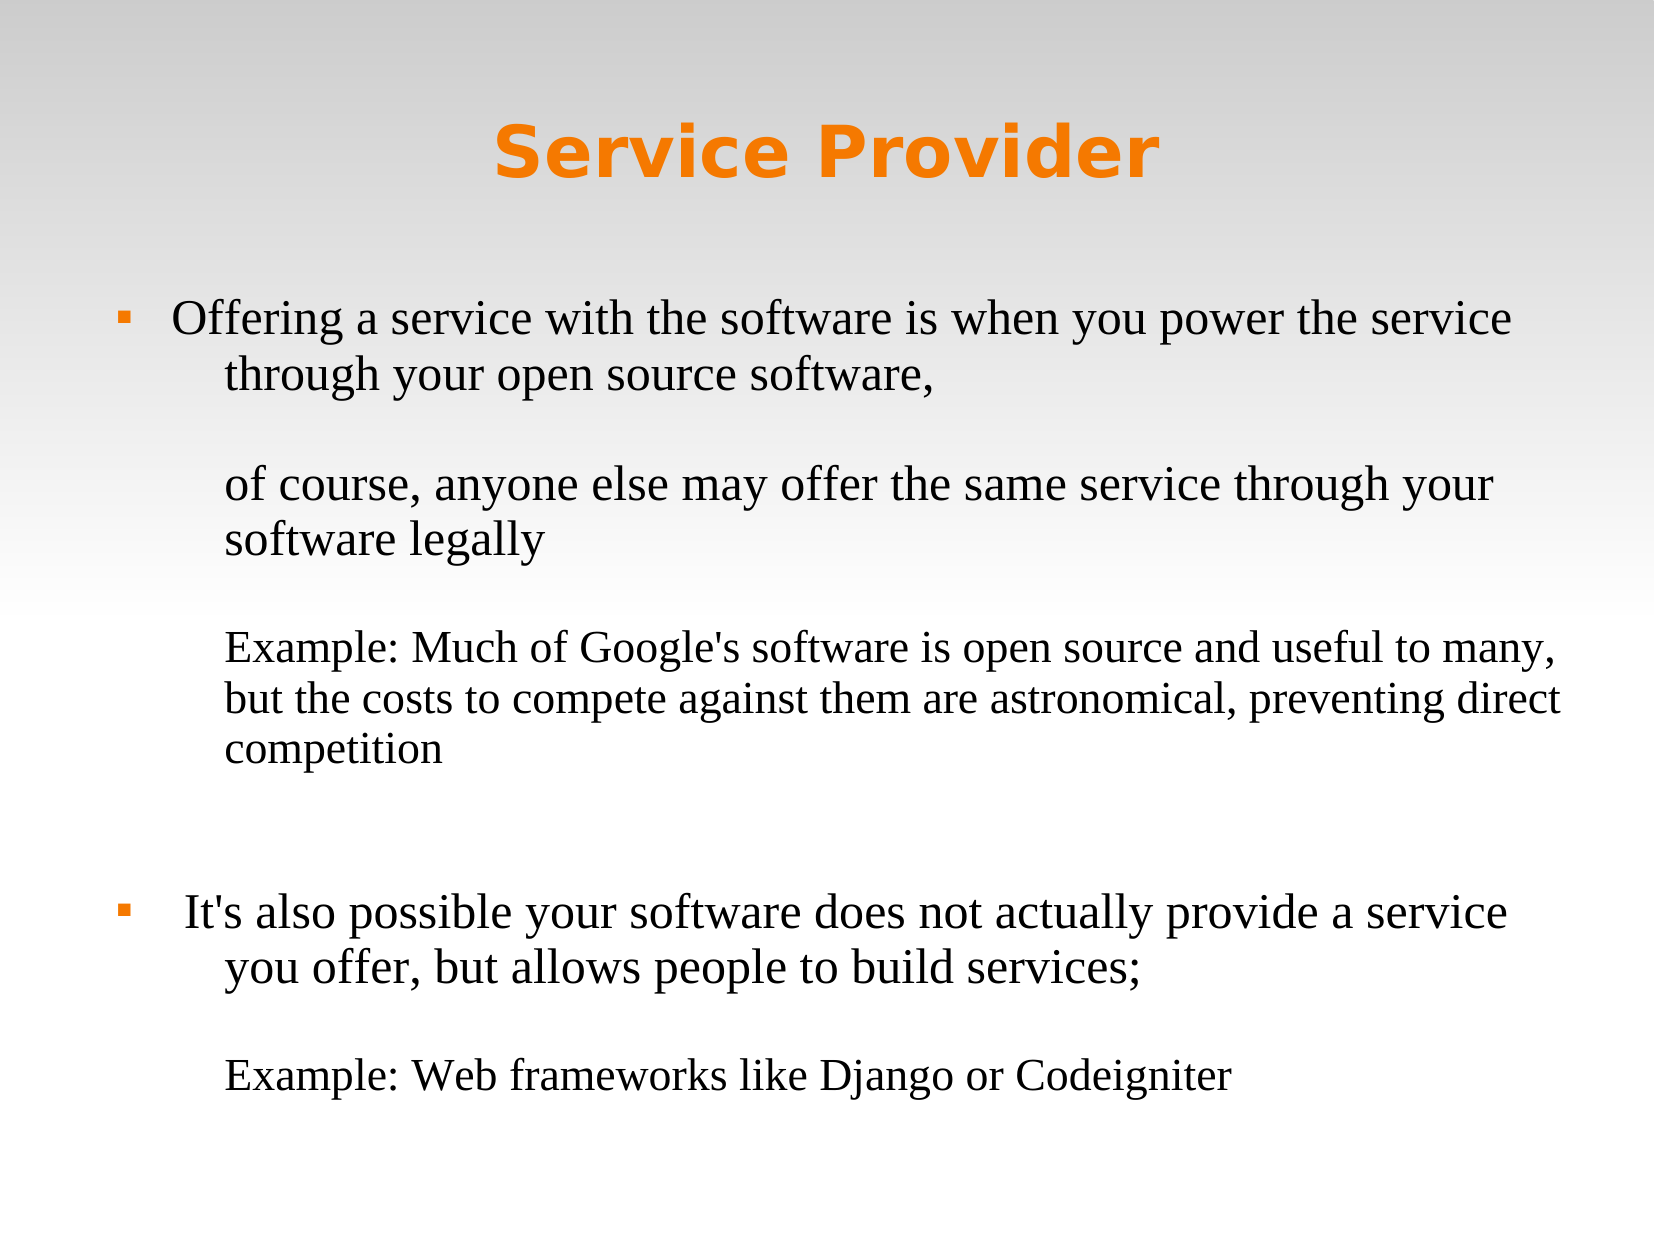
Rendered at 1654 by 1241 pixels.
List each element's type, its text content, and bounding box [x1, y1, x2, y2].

list Offering a service with the software is when you power the service through your open source software, of course, anyone else may offer the same service through your software legally Example: Much of Google's software is open source and useful to many, but the costs to compete against them are astronomical, preventing direct competition It's also possible your software does not actually provide a service you offer, but allows people to build services; Example: Web frameworks like Django or Codeigniter [82, 290, 1571, 1232]
title Service Provider [82, 49, 1571, 257]
